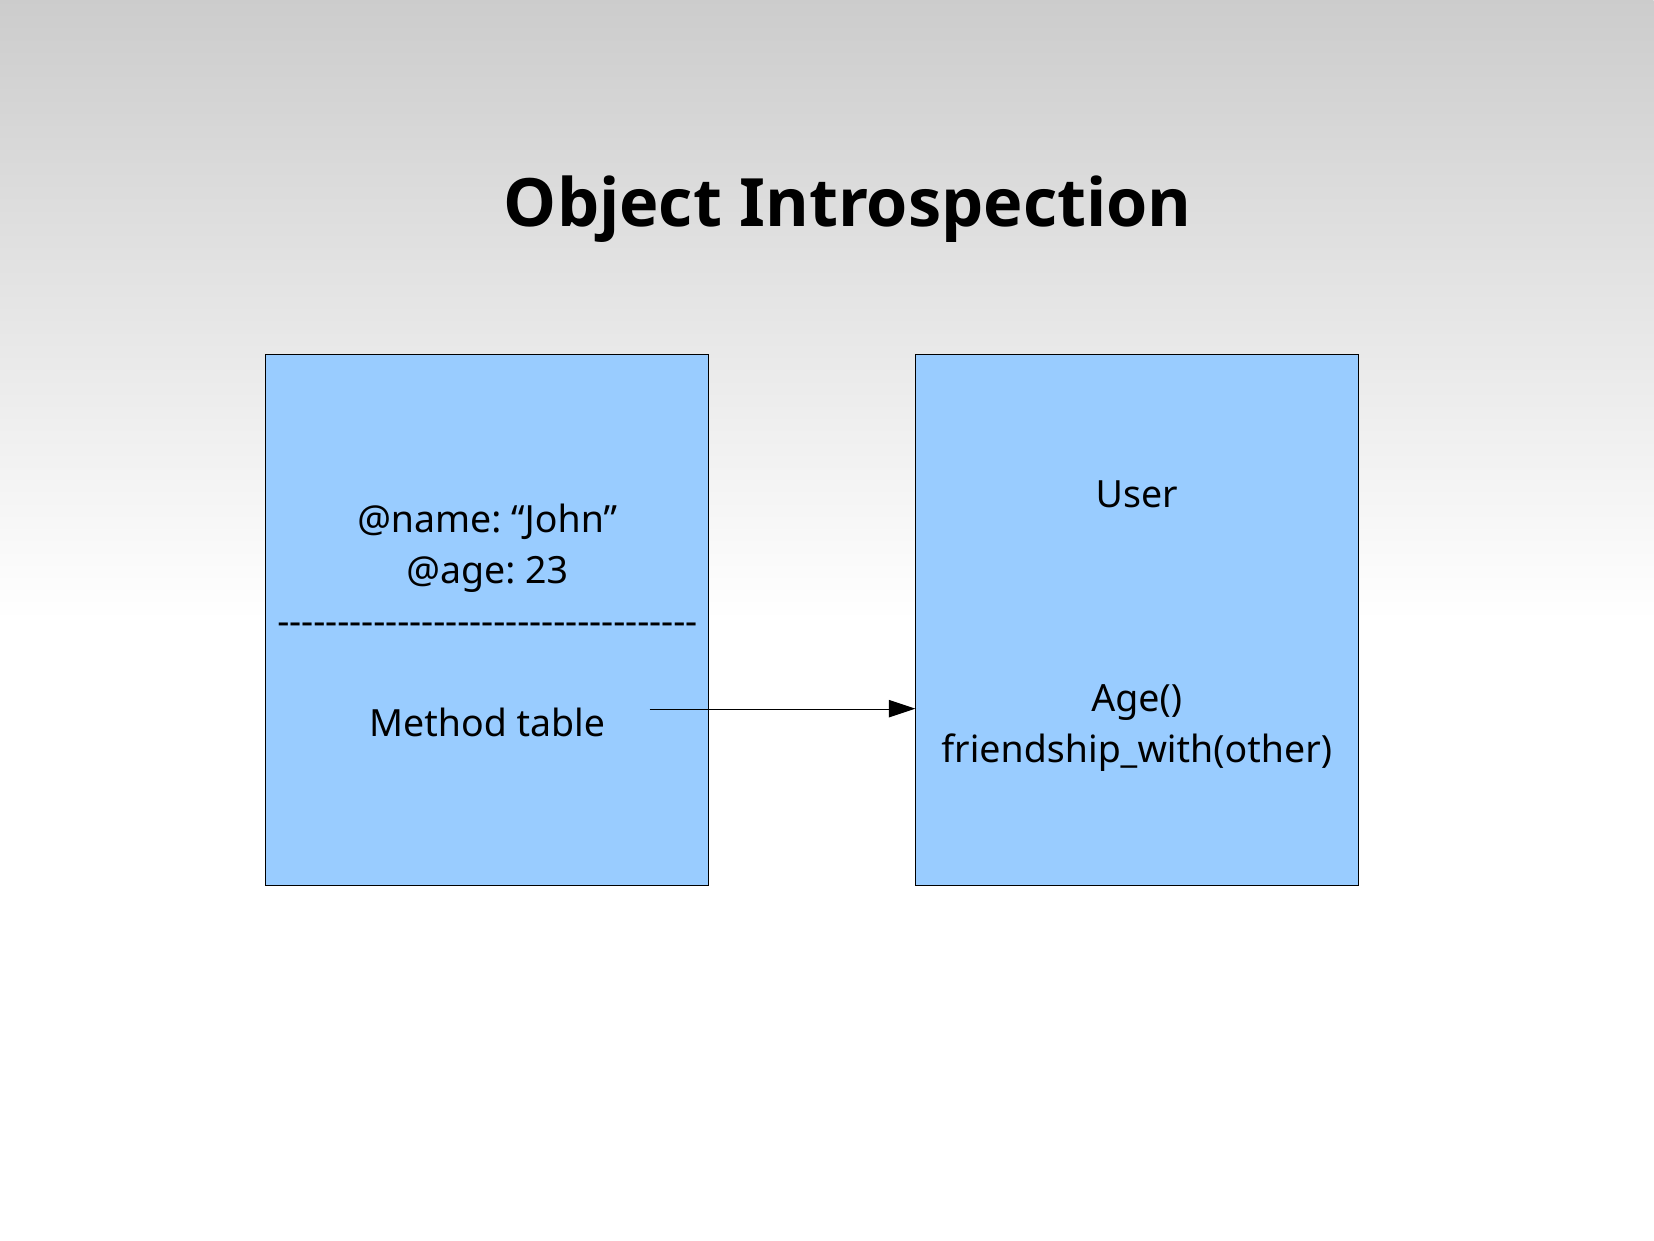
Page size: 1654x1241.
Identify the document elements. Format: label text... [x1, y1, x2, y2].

text_box Object Introspection [489, 147, 1270, 332]
text_box User Age() friendship_with(other) [915, 354, 1359, 886]
text_box @name: “John” @age: 23 ----------------------------------- Method table [265, 354, 709, 886]
